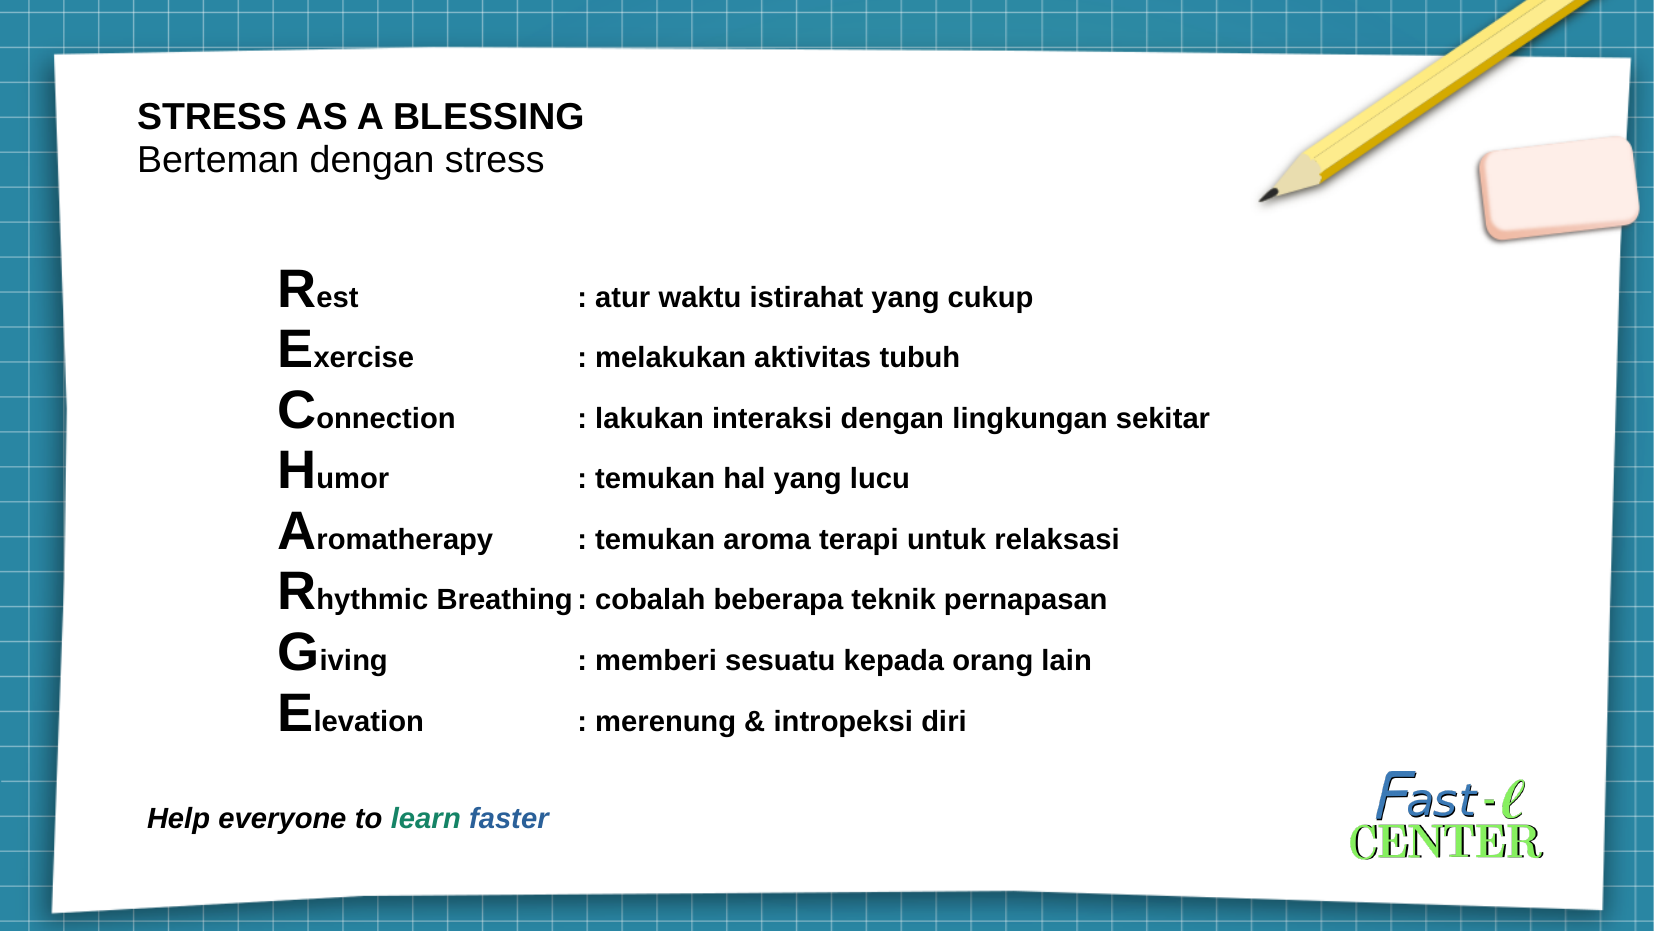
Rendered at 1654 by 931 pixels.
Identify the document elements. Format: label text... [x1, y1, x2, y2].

picture [0, 0, 1654, 931]
text_box STRESS AS A BLESSING Berteman dengan stress [122, 88, 601, 188]
text_box Rest : atur waktu istirahat yang cukup Exercise : melakukan aktivitas tubuh Connection : lakukan interaksi dengan lingkungan sekitar Humor : temukan hal yang lucu Aromatherapy : temukan aroma terapi untuk relaksasi Rhythmic Breathing : cobalah beberapa teknik pernapasan Giving : memberi sesuatu kepada orang lain Elevation : merenung & intropeksi diri [262, 250, 1226, 751]
text_box Help everyone to learn faster [132, 791, 658, 839]
